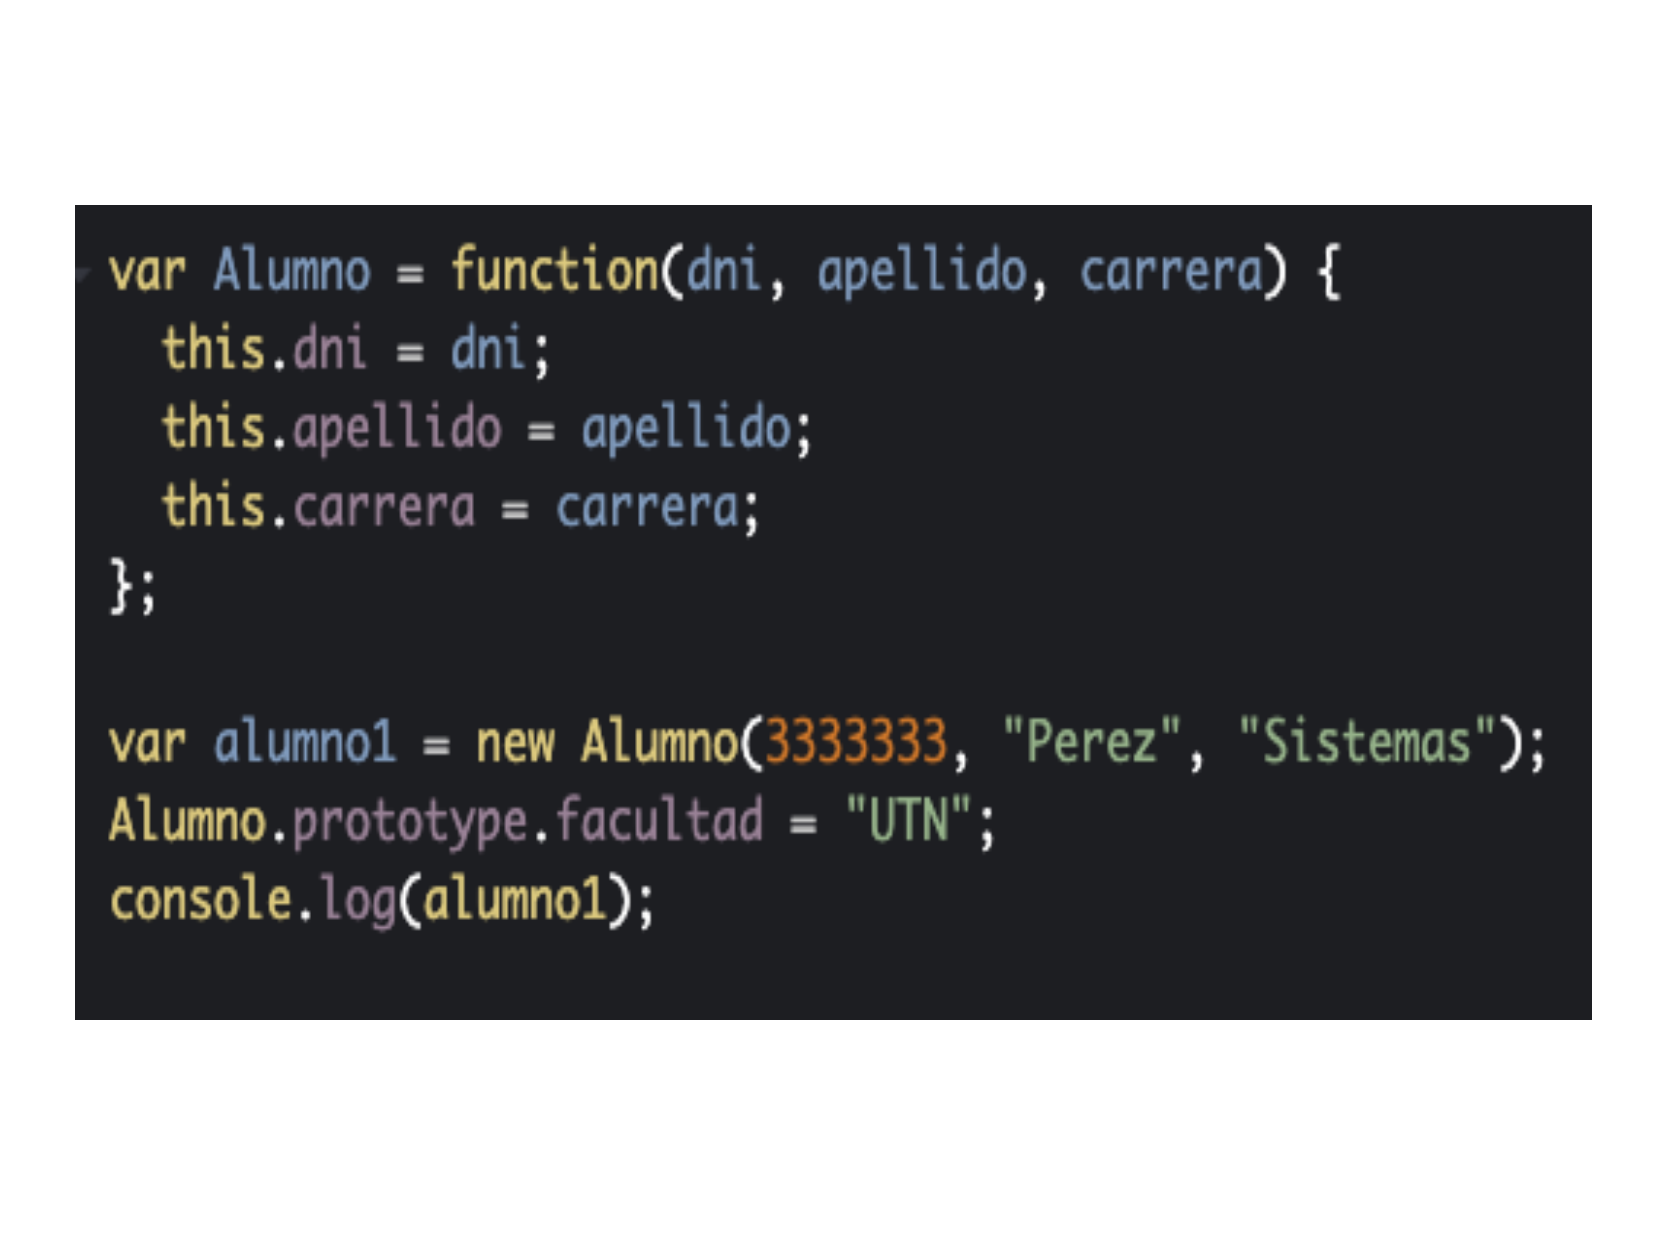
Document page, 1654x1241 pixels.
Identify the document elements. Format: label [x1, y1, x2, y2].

picture [75, 205, 1592, 1021]
